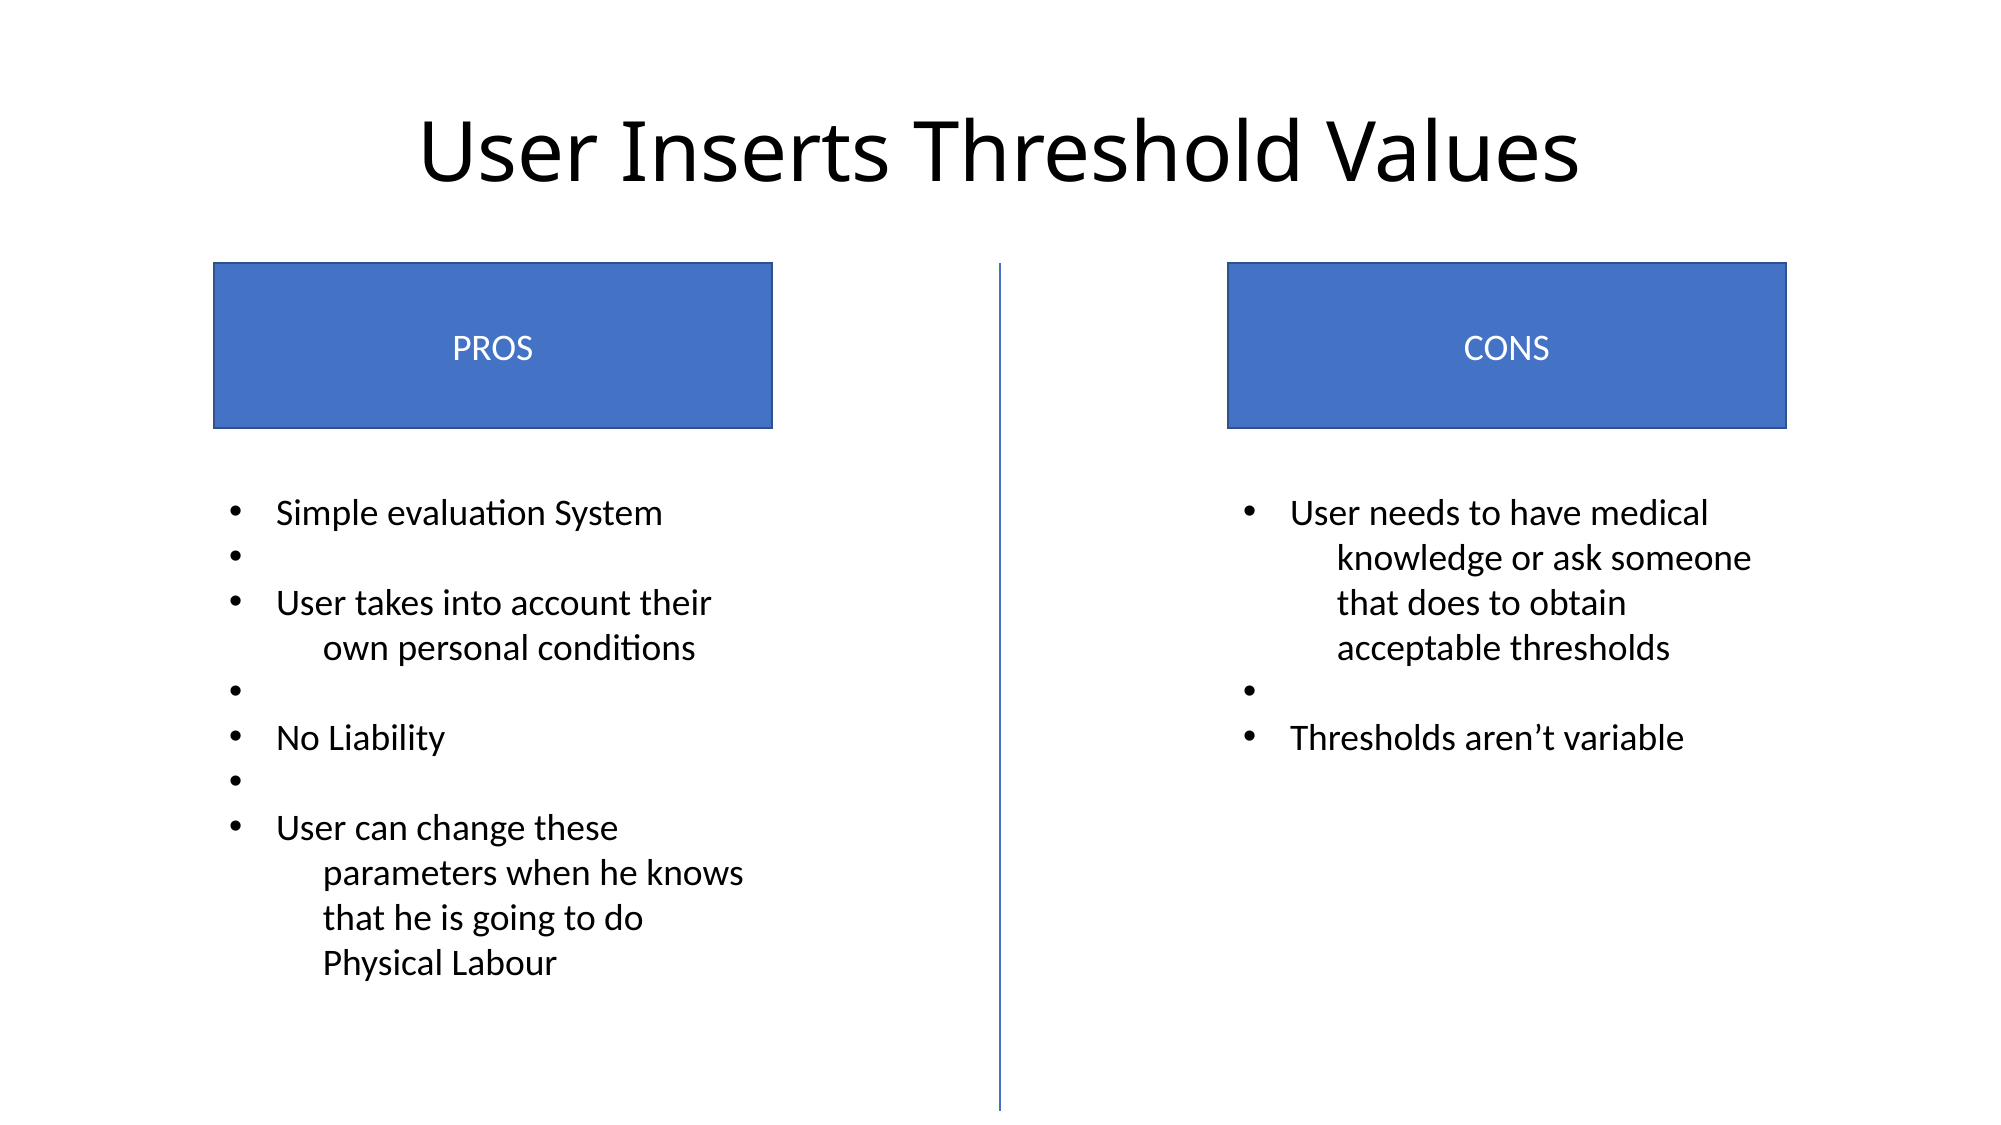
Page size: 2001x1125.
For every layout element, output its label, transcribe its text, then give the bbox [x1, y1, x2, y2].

title User Inserts Threshold Values [137, 45, 1863, 264]
text_box CONS [1228, 263, 1786, 428]
text_box User needs to have medical knowledge or ask someone that does to obtain acceptable thresholds Thresholds aren’t variable [1228, 480, 1786, 769]
text_box Simple evaluation System User takes into account their own personal conditions No Liability User can change these parameters when he knows that he is going to do Physical Labour [214, 480, 772, 996]
text_box PROS [214, 263, 772, 428]
